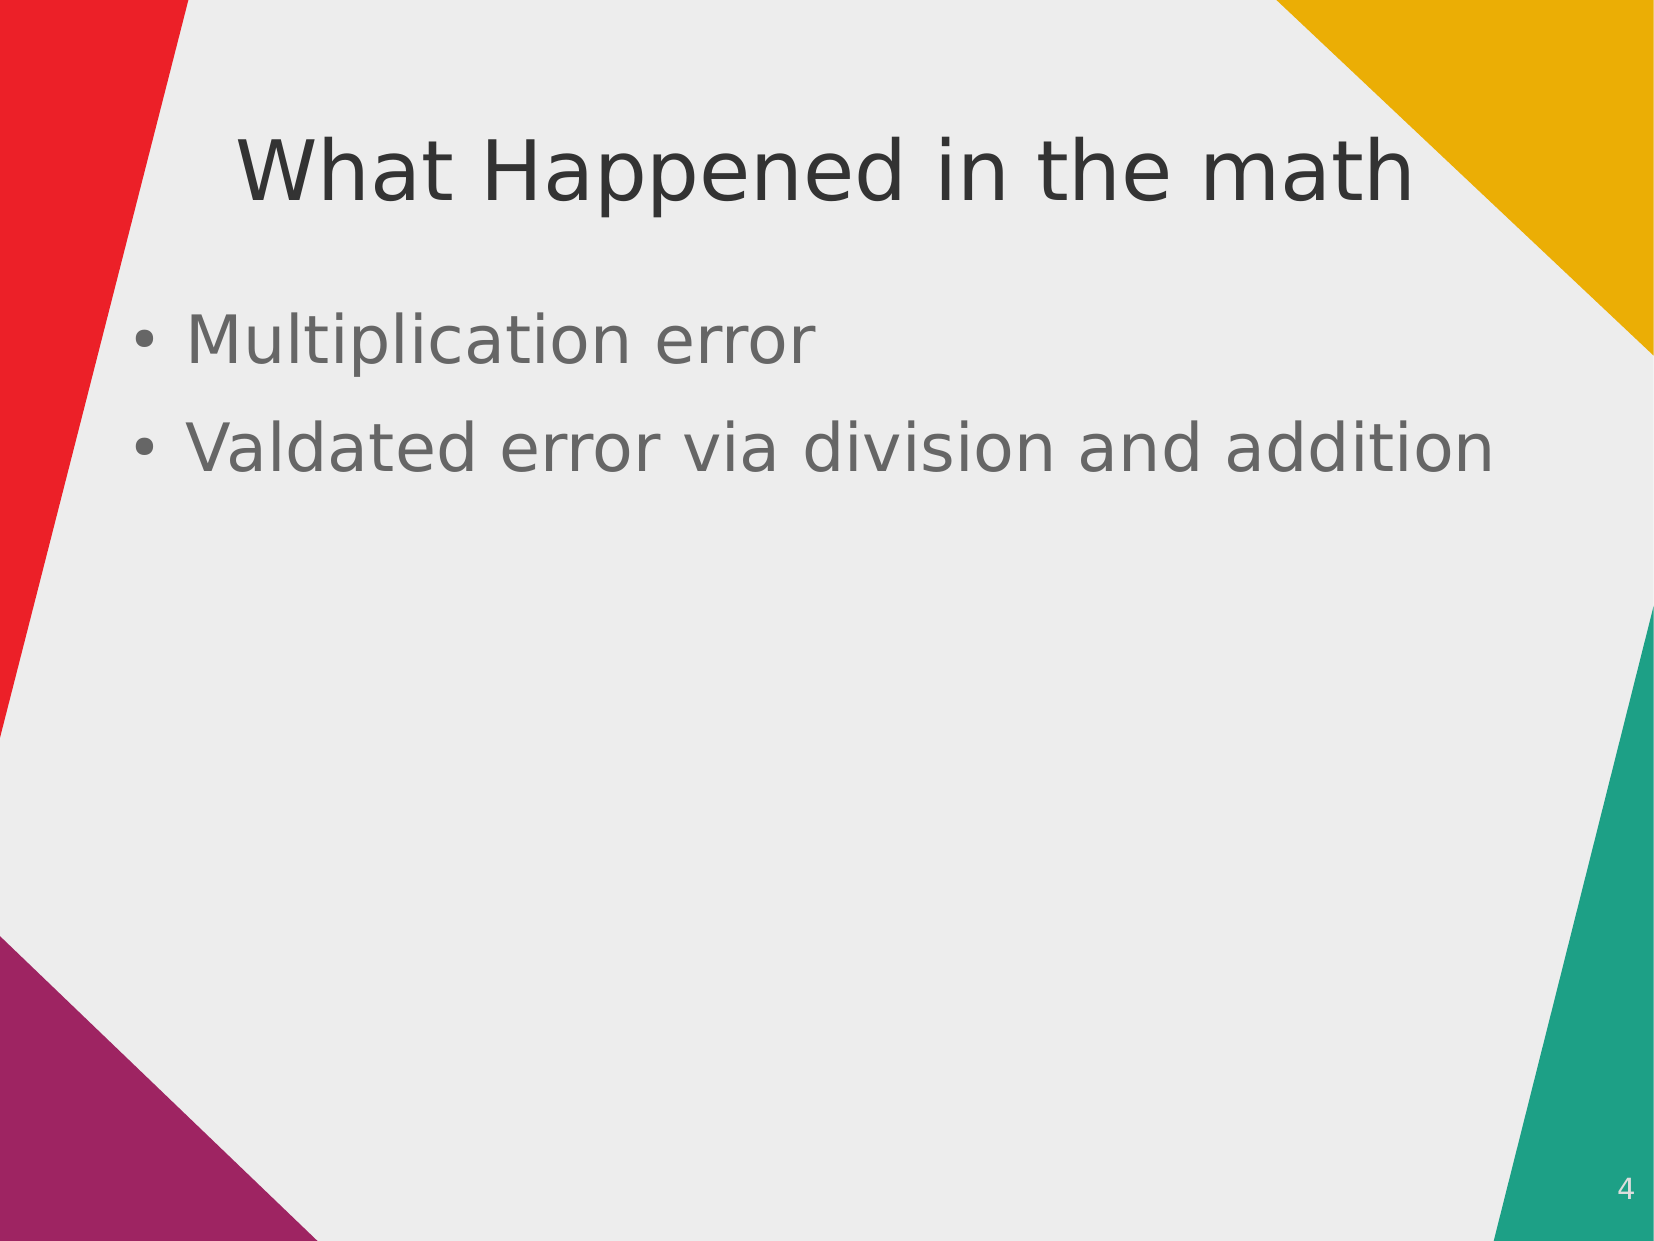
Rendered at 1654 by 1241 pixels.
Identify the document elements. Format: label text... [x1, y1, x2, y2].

title What Happened in the math [114, 73, 1539, 271]
list Multiplication error Valdated error via division and addition [114, 302, 1539, 1033]
